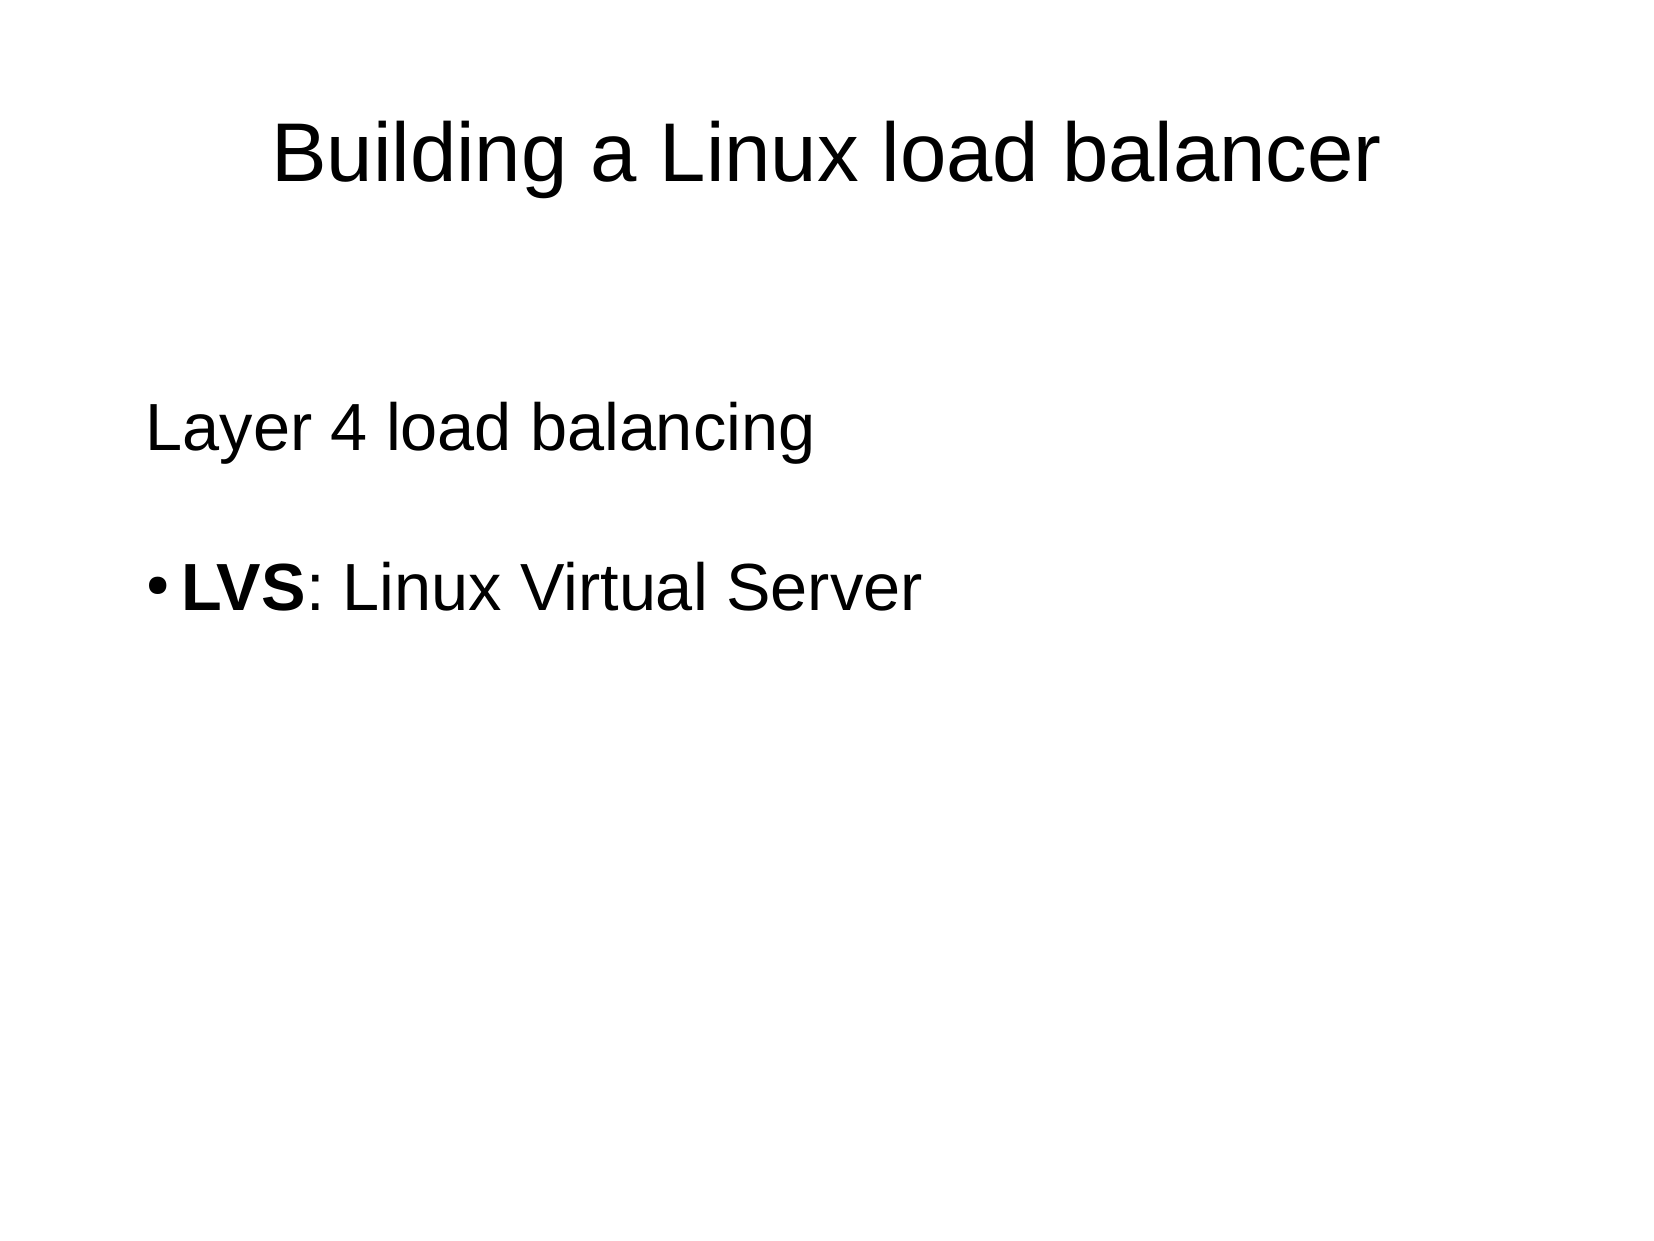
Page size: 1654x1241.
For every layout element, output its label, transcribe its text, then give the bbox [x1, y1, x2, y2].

title Building a Linux load balancer [82, 49, 1571, 257]
text_box Layer 4 load balancing LVS: Linux Virtual Server [131, 371, 1523, 891]
